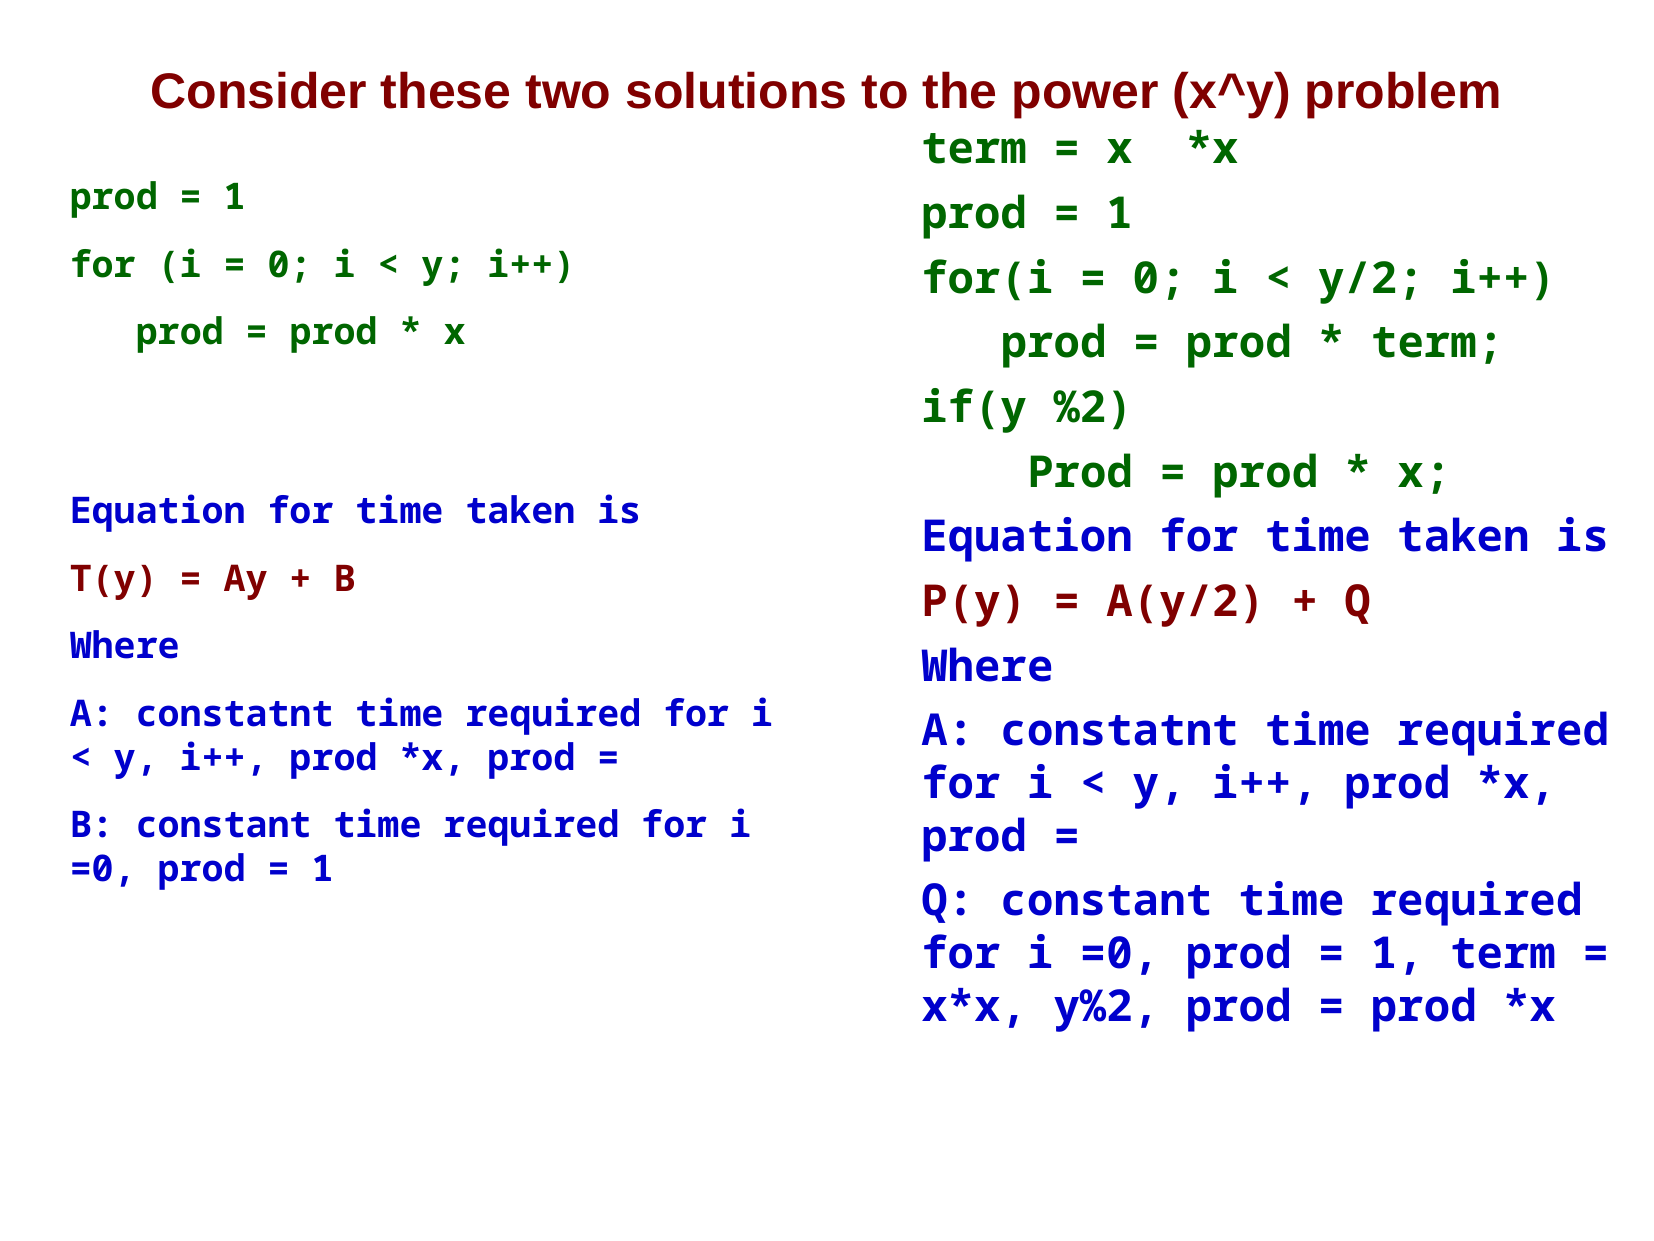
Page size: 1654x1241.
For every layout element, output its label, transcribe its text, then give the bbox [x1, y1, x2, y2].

title Consider these two solutions to the power (x^y) problem [13, 0, 1641, 192]
list term = x *x prod = 1 for(i = 0; i < y/2; i++) prod = prod * term; if(y %2) Prod = prod * x; Equation for time taken is P(y) = A(y/2) + Q Where A: constatnt time required for i < y, i++, prod *x, prod = Q: constant time required for i =0, prod = 1, term = x*x, y%2, prod = prod *x [921, 119, 1630, 1042]
list prod = 1 for (i = 0; i < y; i++) prod = prod * x Equation for time taken is T(y) = Ay + B Where A: constatnt time required for i < y, i++, prod *x, prod = B: constant time required for i =0, prod = 1 [69, 173, 797, 893]
